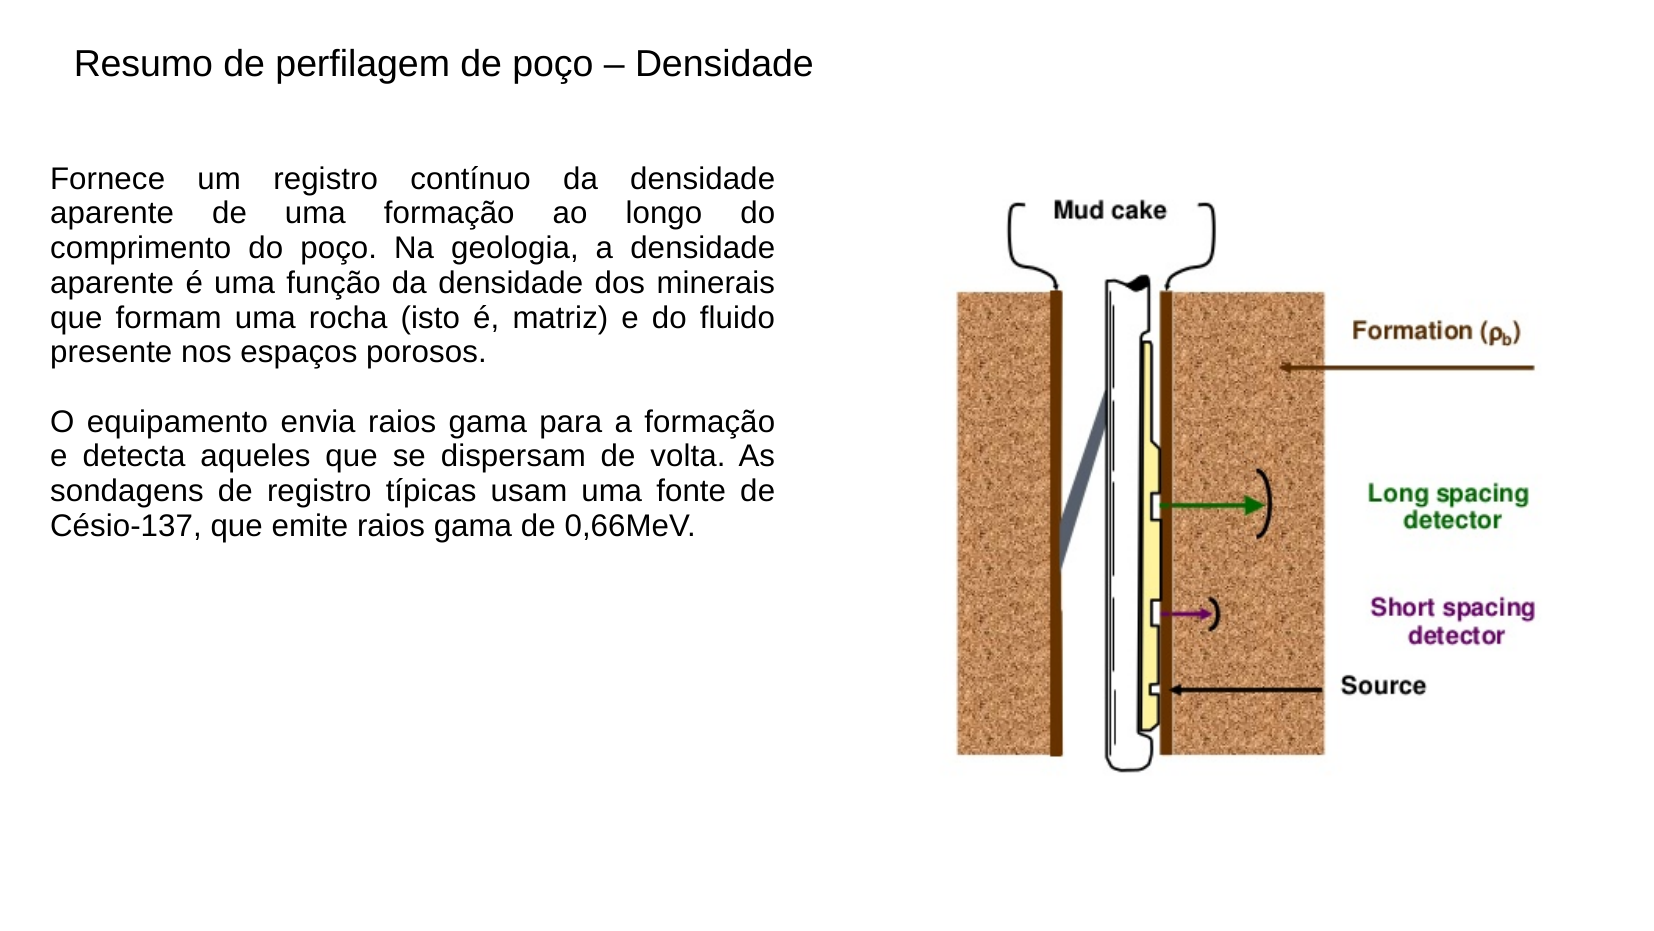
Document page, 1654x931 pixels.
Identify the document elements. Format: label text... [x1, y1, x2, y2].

picture [897, 153, 1548, 792]
text_box Fornece um registro contínuo da densidade aparente de uma formação ao longo do comprimento do poço. Na geologia, a densidade aparente é uma função da densidade dos minerais que formam uma rocha (isto é, matriz) e do fluido presente nos espaços porosos. O equipamento envia raios gama para a formação e detecta aqueles que se dispersam de volta. As sondagens de registro típicas usam uma fonte de Césio-137, que emite raios gama de 0,66MeV. [35, 153, 792, 551]
text_box Resumo de perfilagem de poço – Densidade [59, 35, 1123, 93]
